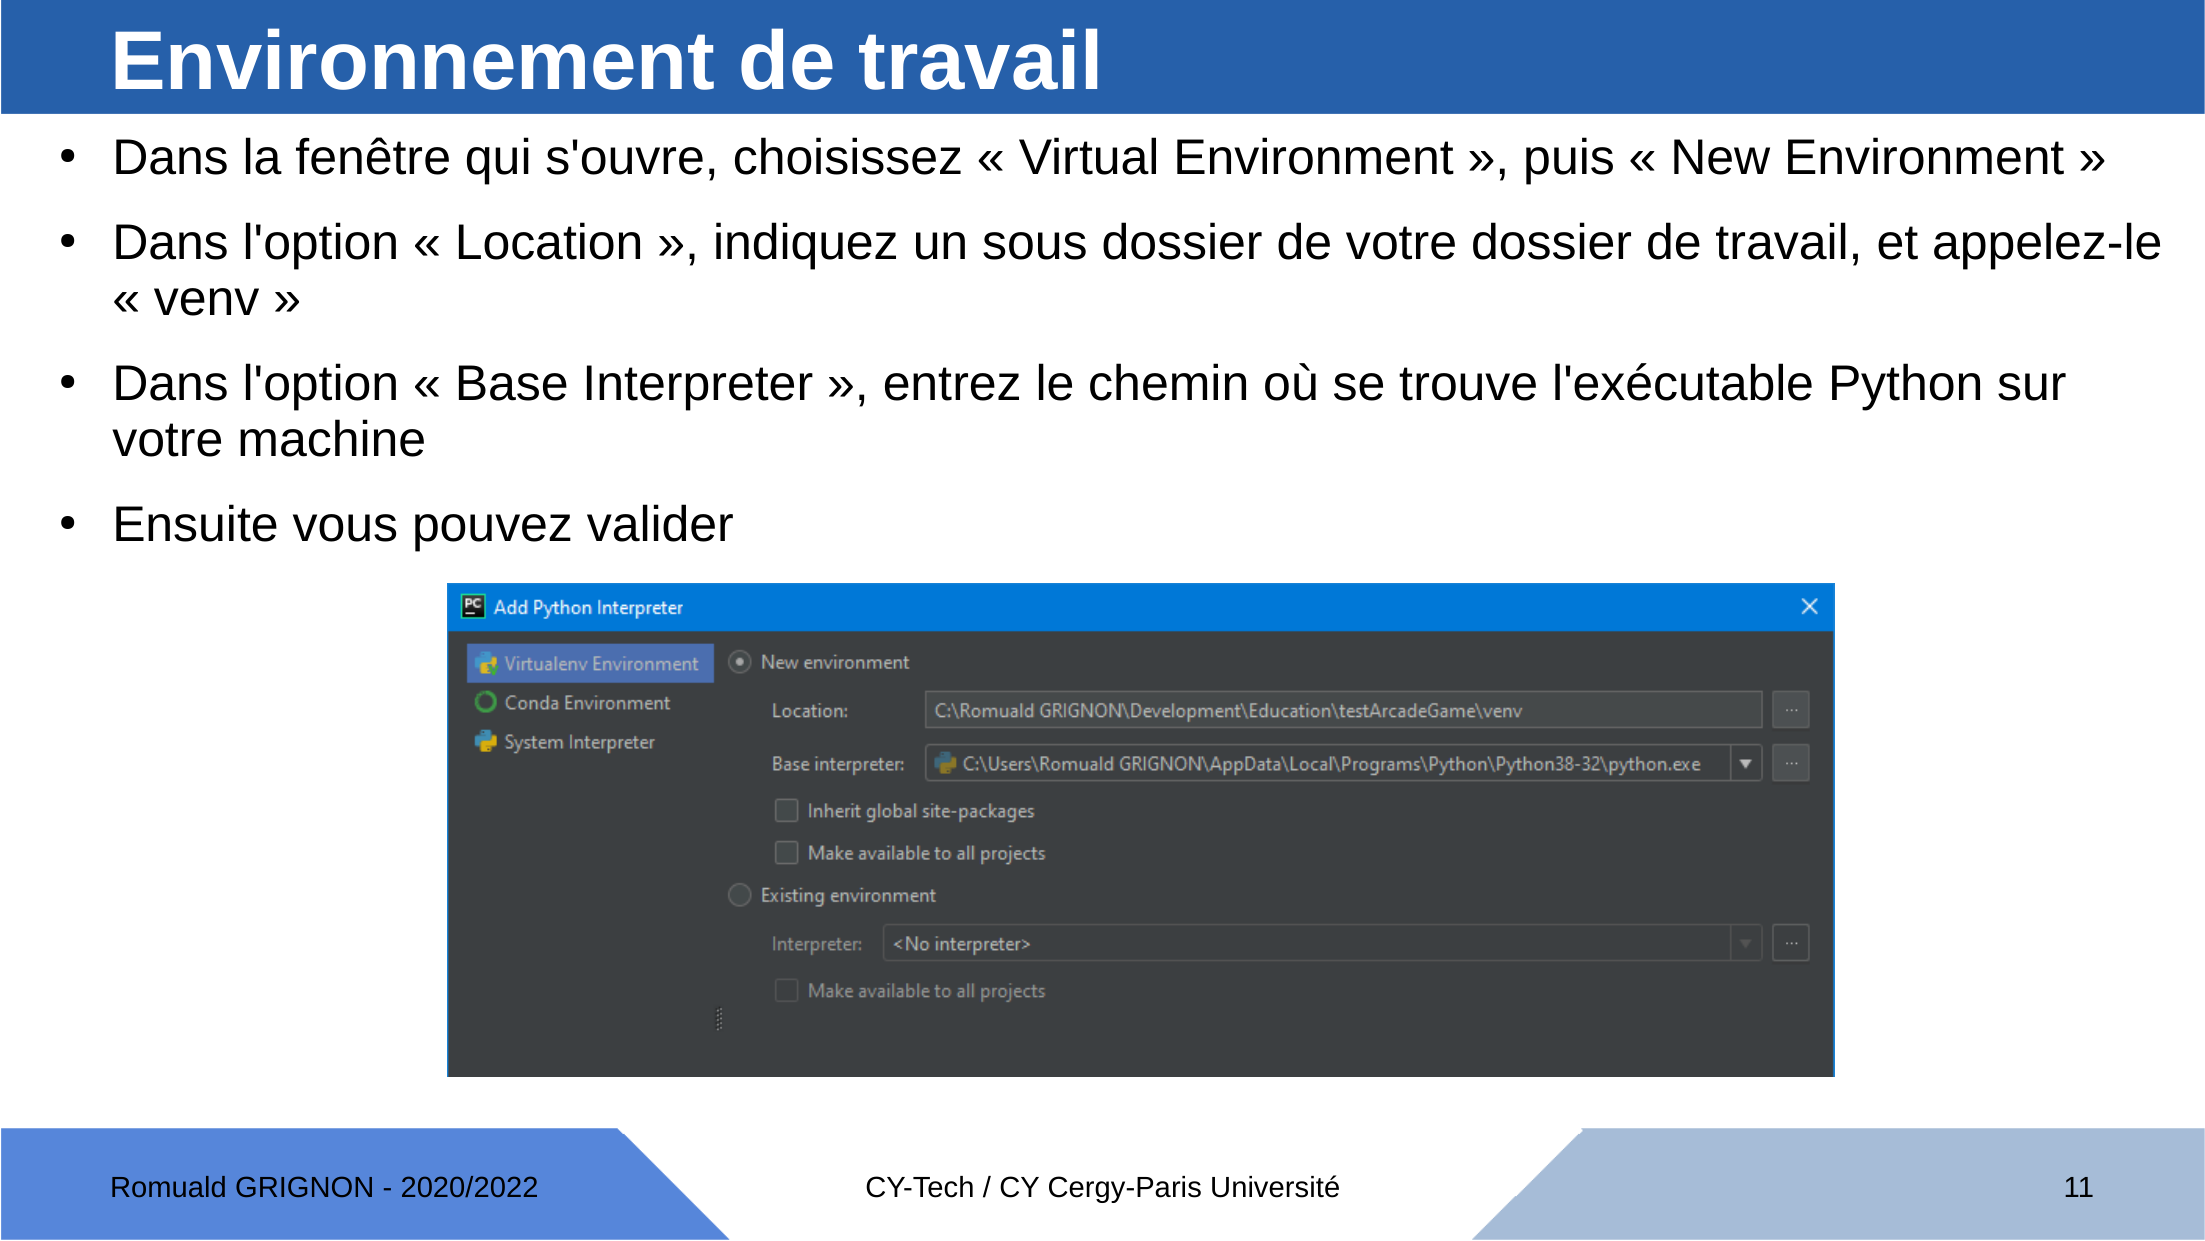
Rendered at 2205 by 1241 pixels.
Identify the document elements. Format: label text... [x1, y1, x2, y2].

list Dans la fenêtre qui s'ouvre, choisissez « Virtual Environment », puis « New Environment » Dans l'option « Location », indiquez un sous dossier de votre dossier de travail, et appelez-le « venv » Dans l'option « Base Interpreter », entrez le chemin où se trouve l'exécutable Python sur votre machine Ensuite vous pouvez valider [41, 199, 2191, 1069]
title Environnement de travail [110, 49, 2095, 199]
picture [0, 0, 2205, 1241]
